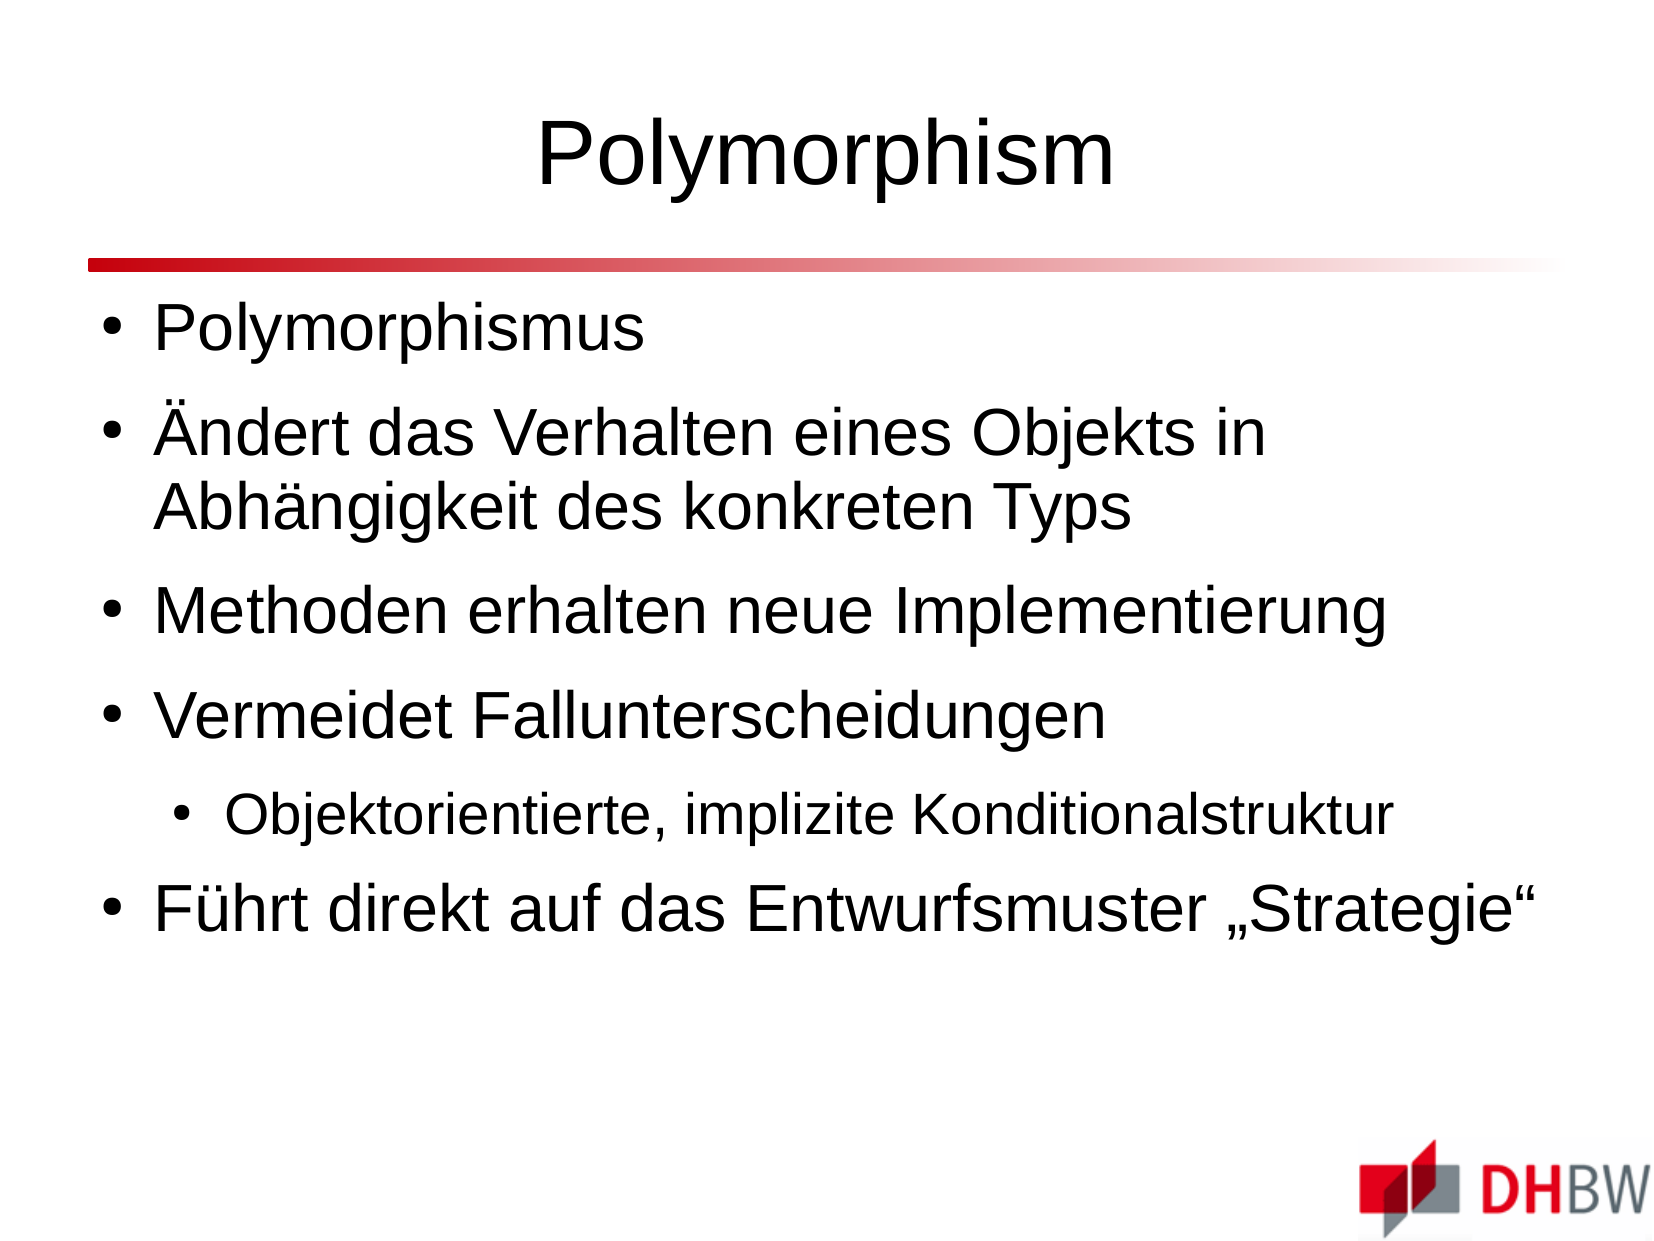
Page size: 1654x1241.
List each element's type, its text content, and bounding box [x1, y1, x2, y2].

picture [1358, 1137, 1652, 1241]
title Polymorphism [82, 56, 1571, 250]
list Polymorphismus Ändert das Verhalten eines Objekts in Abhängigkeit des konkreten Typs Methoden erhalten neue Implementierung Vermeidet Fallunterscheidungen Objektorientierte, implizite Konditionalstruktur Führt direkt auf das Entwurfsmuster „Strategie“ [82, 290, 1571, 1094]
